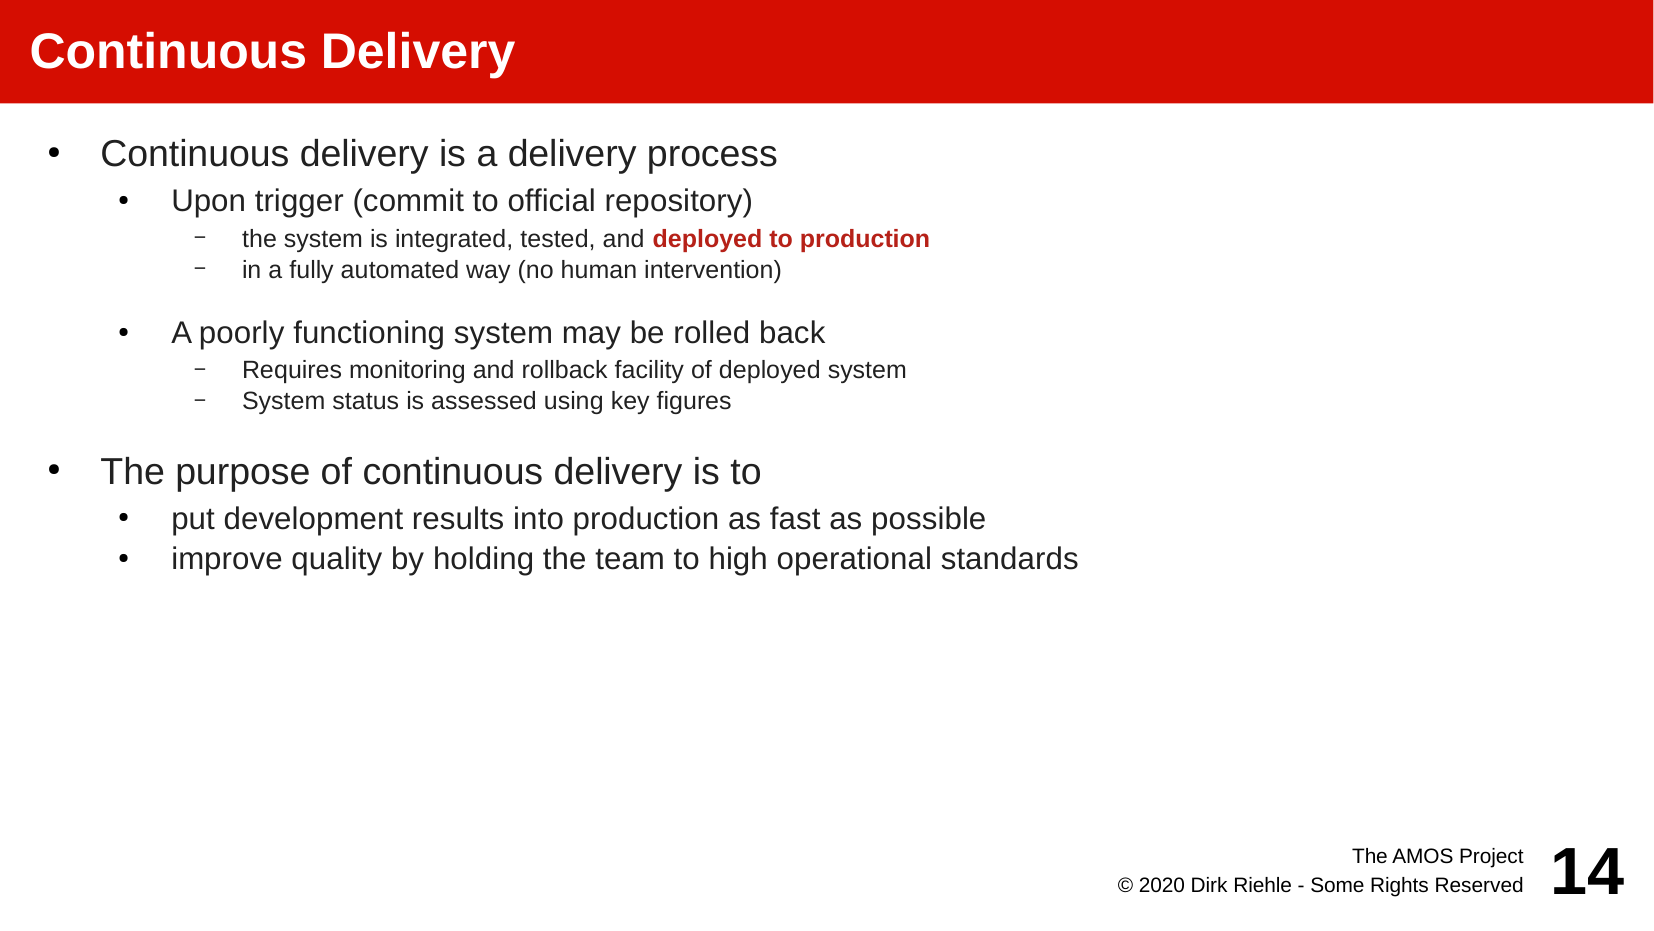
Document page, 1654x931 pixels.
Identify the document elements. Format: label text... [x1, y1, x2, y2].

list Continuous delivery is a delivery process Upon trigger (commit to official repository) the system is integrated, tested, and deployed to production in a fully automated way (no human intervention) A poorly functioning system may be rolled back Requires monitoring and rollback facility of deployed system System status is assessed using key figures The purpose of continuous delivery is to put development results into production as fast as possible improve quality by holding the team to high operational standards [29, 132, 1625, 813]
title Continuous Delivery [0, 0, 1654, 104]
